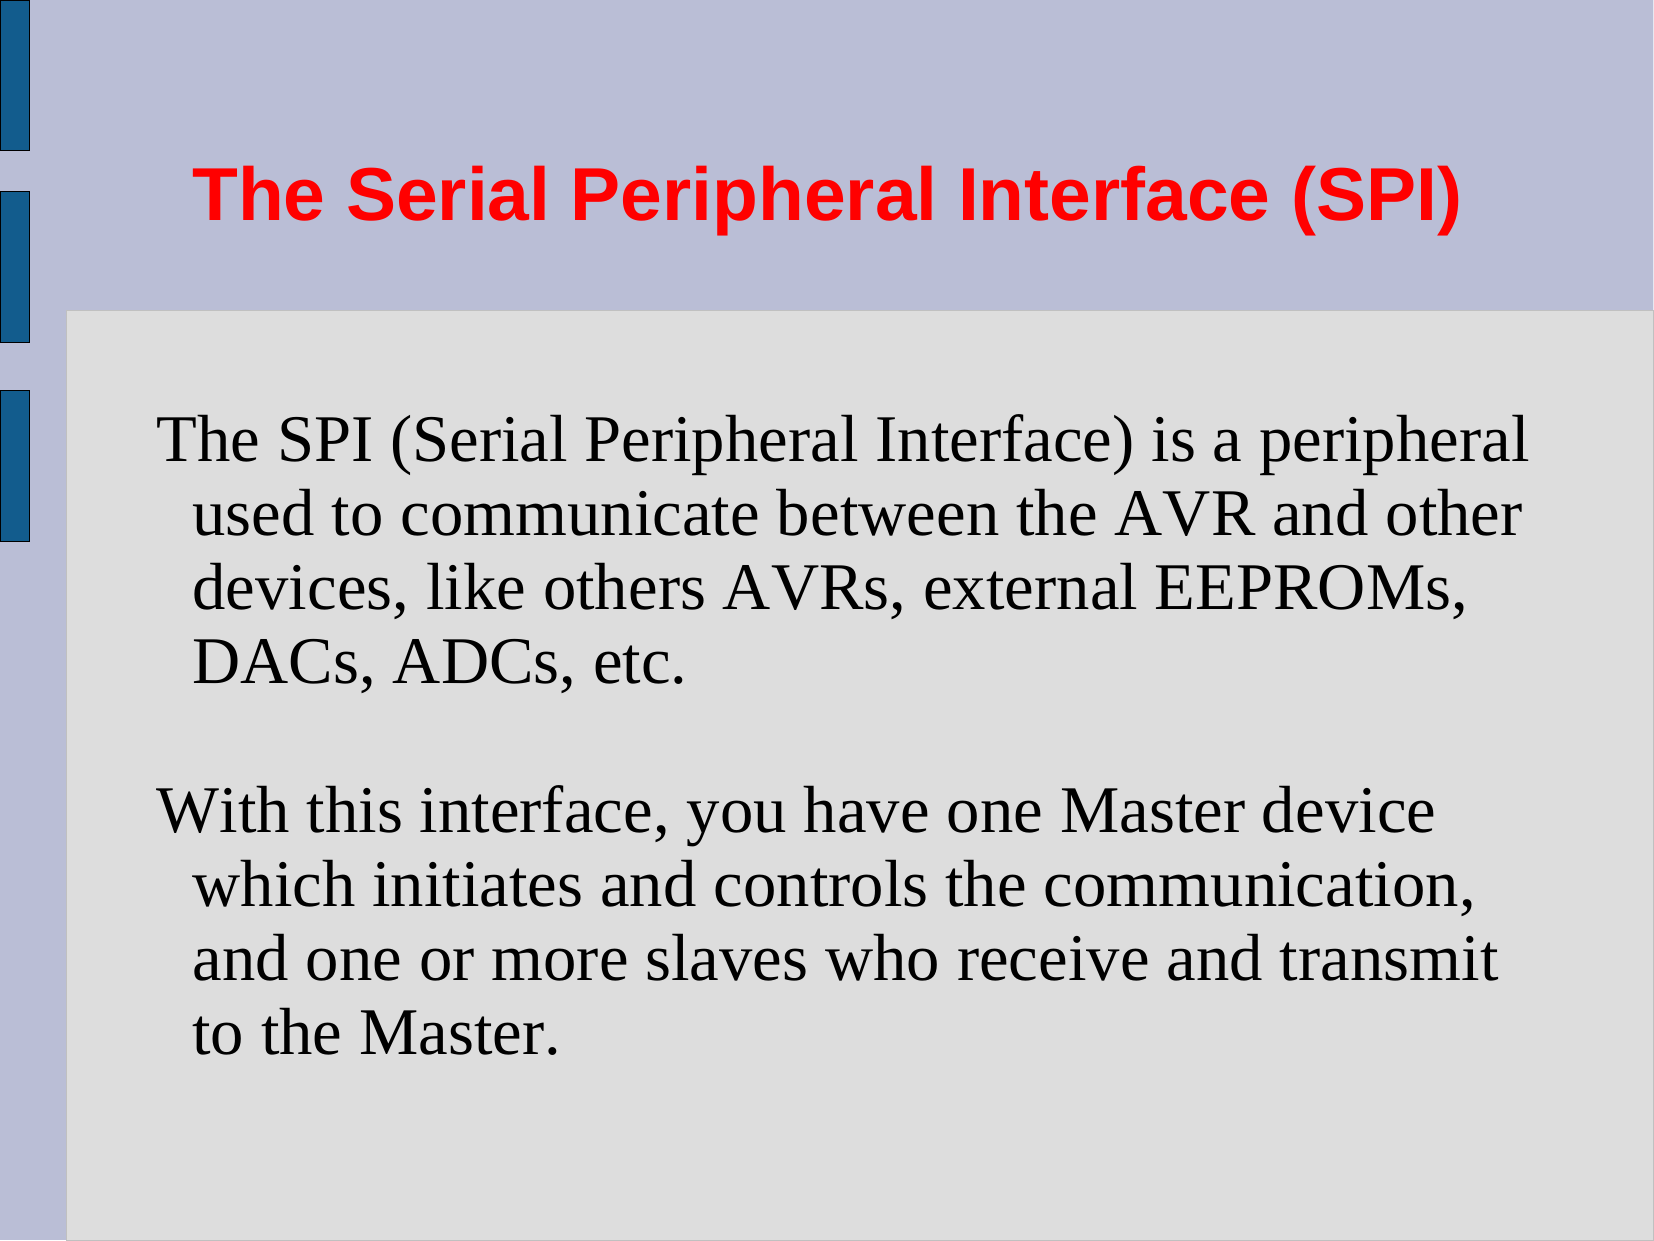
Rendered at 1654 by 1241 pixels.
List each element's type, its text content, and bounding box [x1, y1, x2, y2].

title The Serial Peripheral Interface (SPI) [121, 91, 1534, 299]
subtitle The SPI (Serial Peripheral Interface) is a peripheral used to communicate between the AVR and other devices, like others AVRs, external EEPROMs, DACs, ADCs, etc. With this interface, you have one Master device which initiates and controls the communication, and one or more slaves who receive and transmit to the Master. [121, 344, 1534, 1127]
